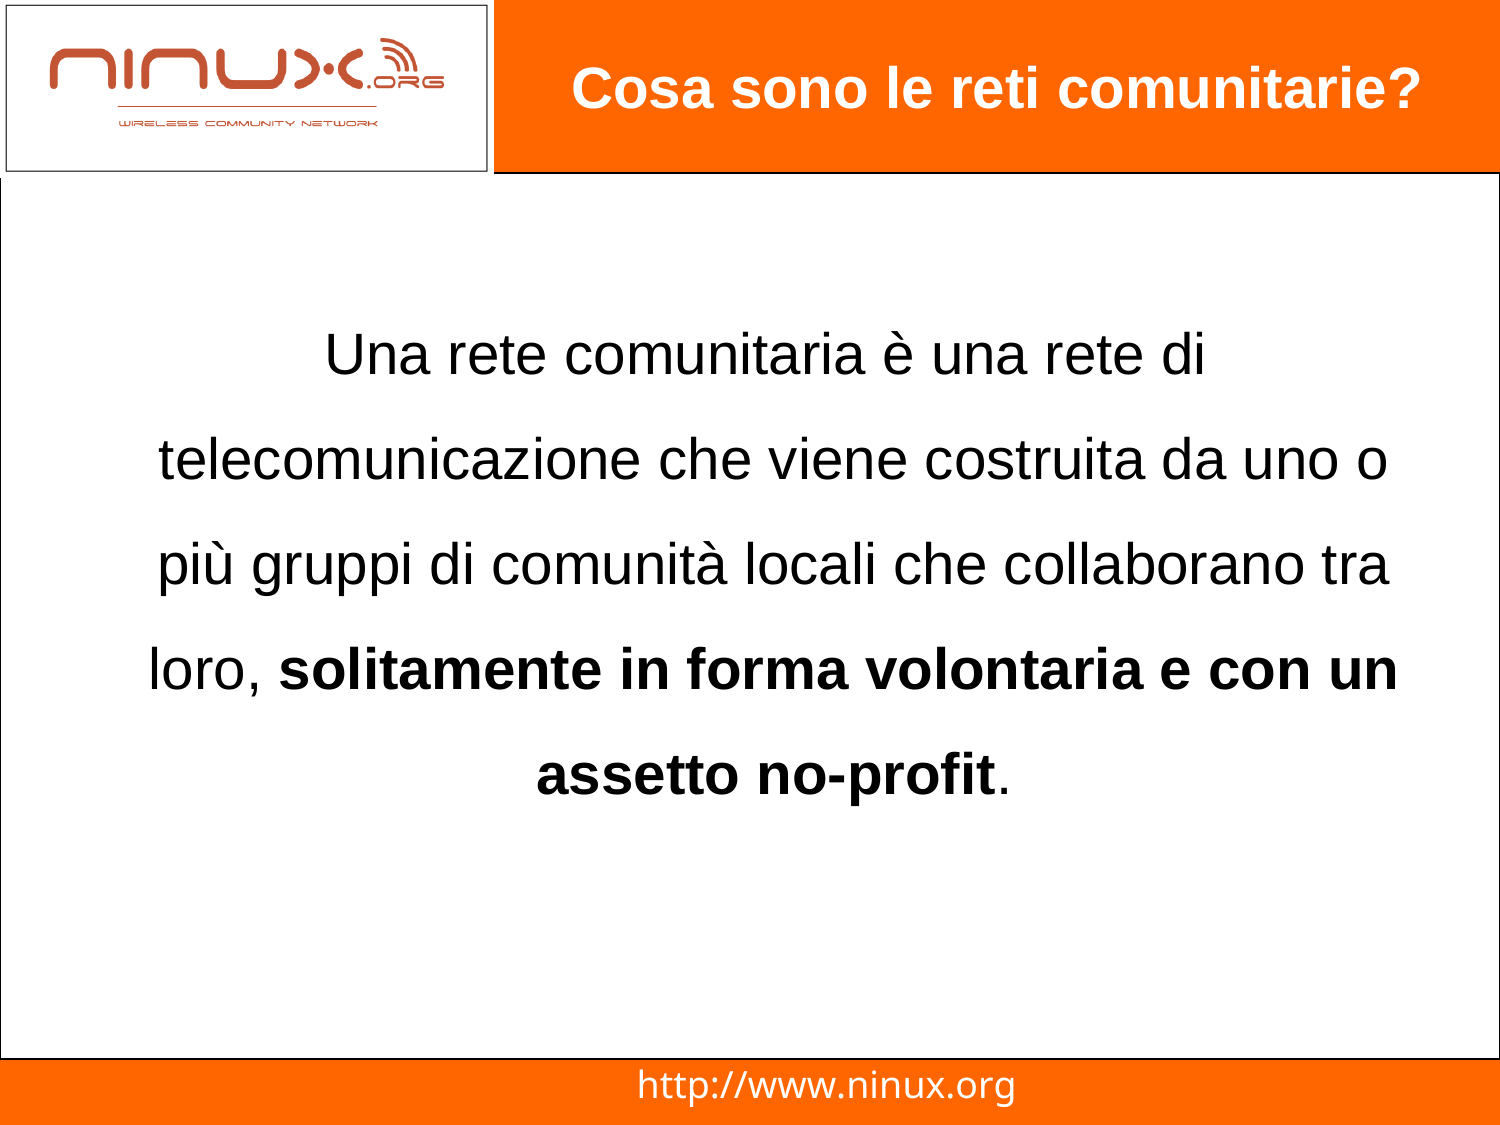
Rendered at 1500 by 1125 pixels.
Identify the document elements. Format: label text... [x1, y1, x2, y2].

text_box http://www.ninux.org [621, 1053, 1159, 1125]
title Cosa sono le reti comunitarie? [495, 17, 1500, 160]
text_box Una rete comunitaria è una rete di telecomunicazione che viene costruita da uno o più gruppi di comunità locali che collaborano tra loro, solitamente in forma volontaria e con un assetto no-profit. [59, 211, 1416, 1039]
picture [0, 0, 494, 178]
